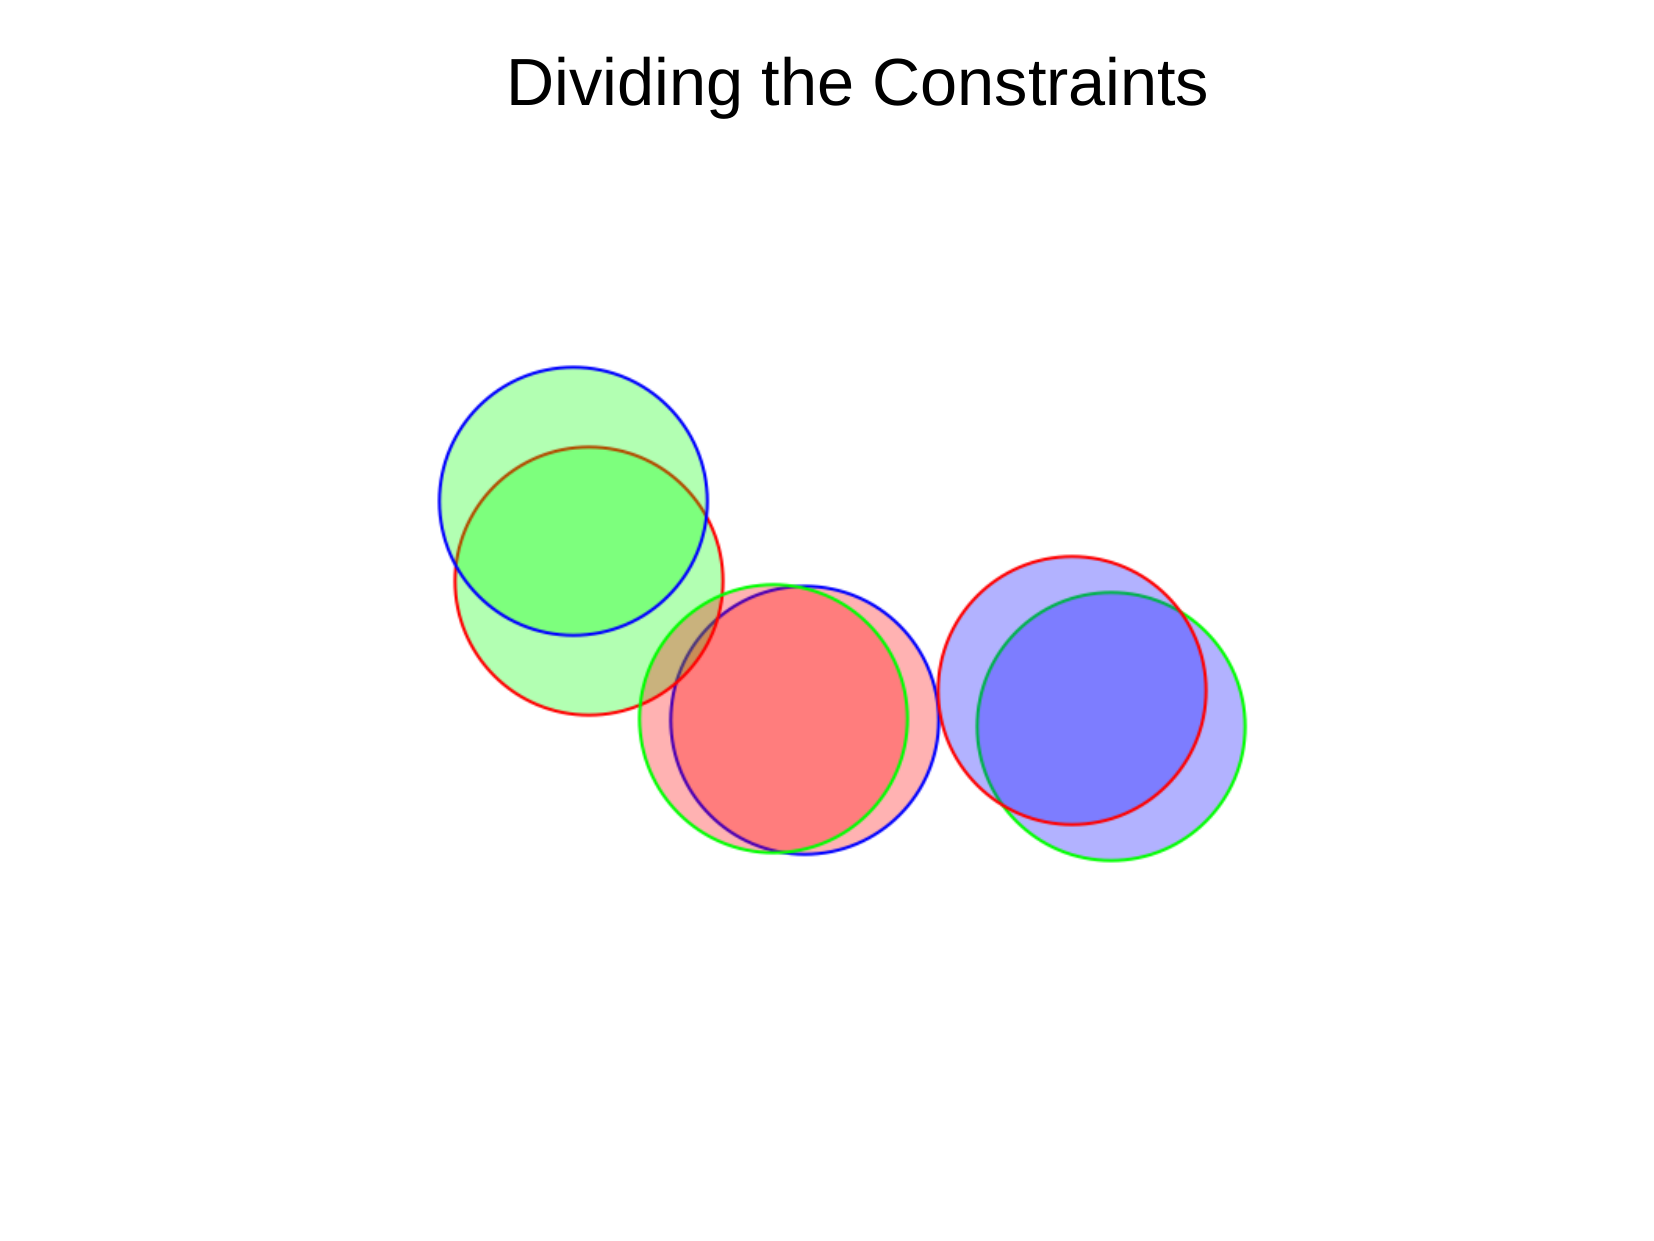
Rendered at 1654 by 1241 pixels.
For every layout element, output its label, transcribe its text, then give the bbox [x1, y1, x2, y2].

picture [372, 292, 1310, 963]
text_box Dividing the Constraints [491, 37, 1276, 128]
